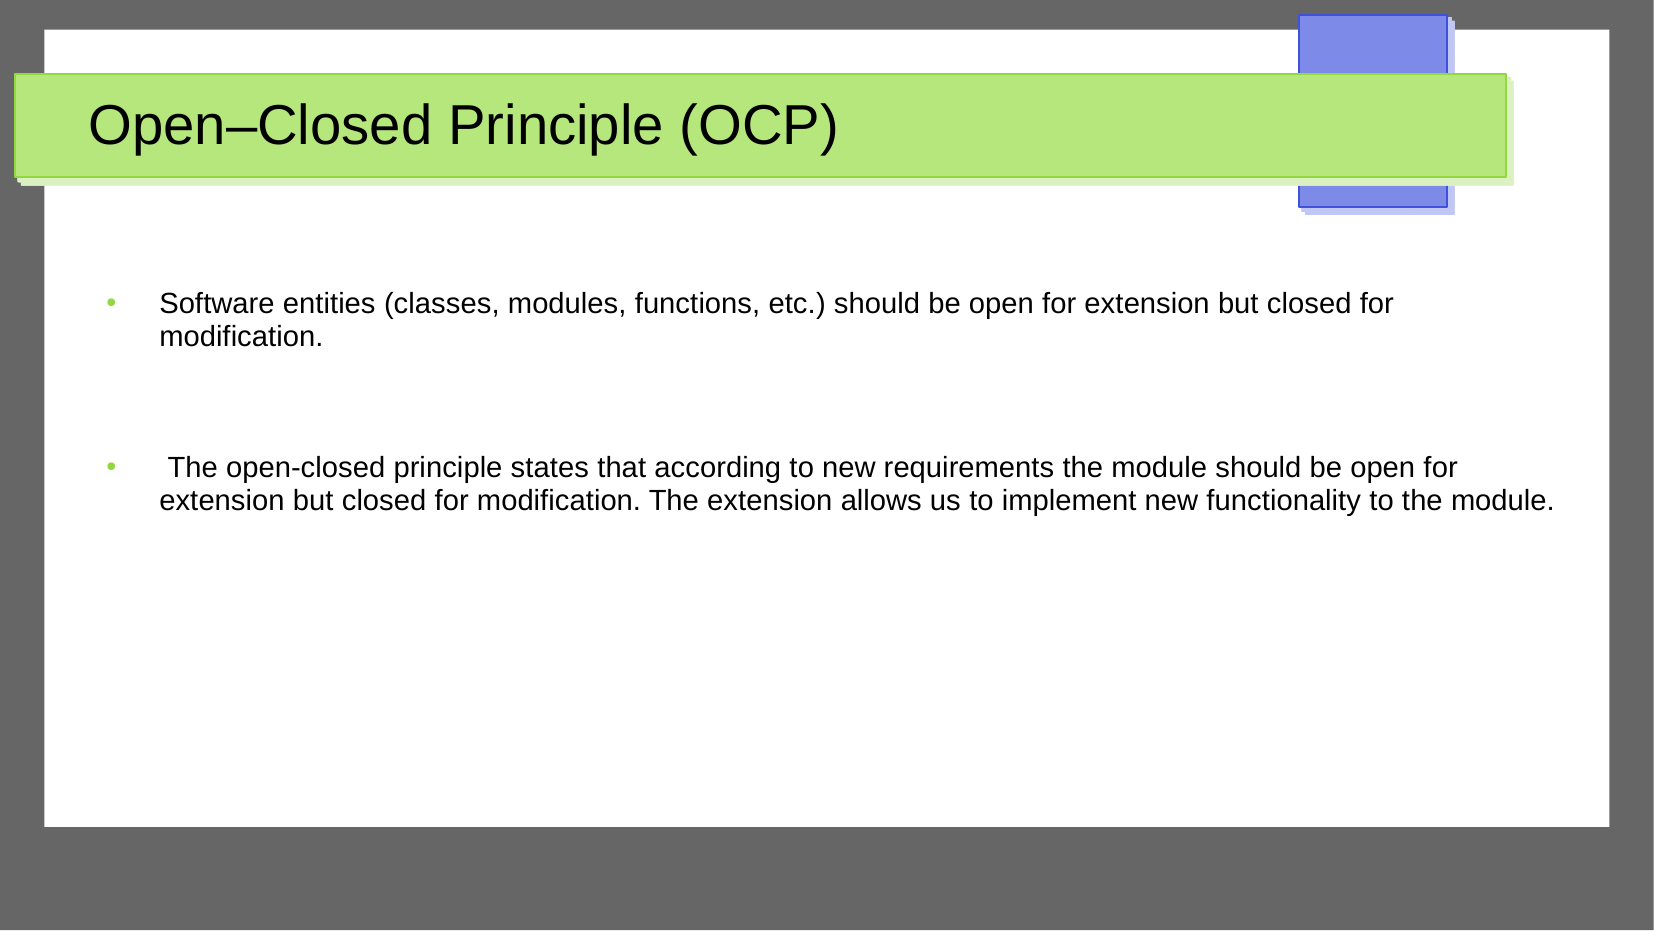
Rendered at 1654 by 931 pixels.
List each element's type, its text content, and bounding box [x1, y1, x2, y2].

title Open–Closed Principle (OCP) [88, 73, 1506, 178]
list Software entities (classes, modules, functions, etc.) should be open for extension but closed for modification. The open-closed principle states that according to new requirements the module should be open for extension but closed for modification. The extension allows us to implement new functionality to the module. [88, 221, 1565, 813]
